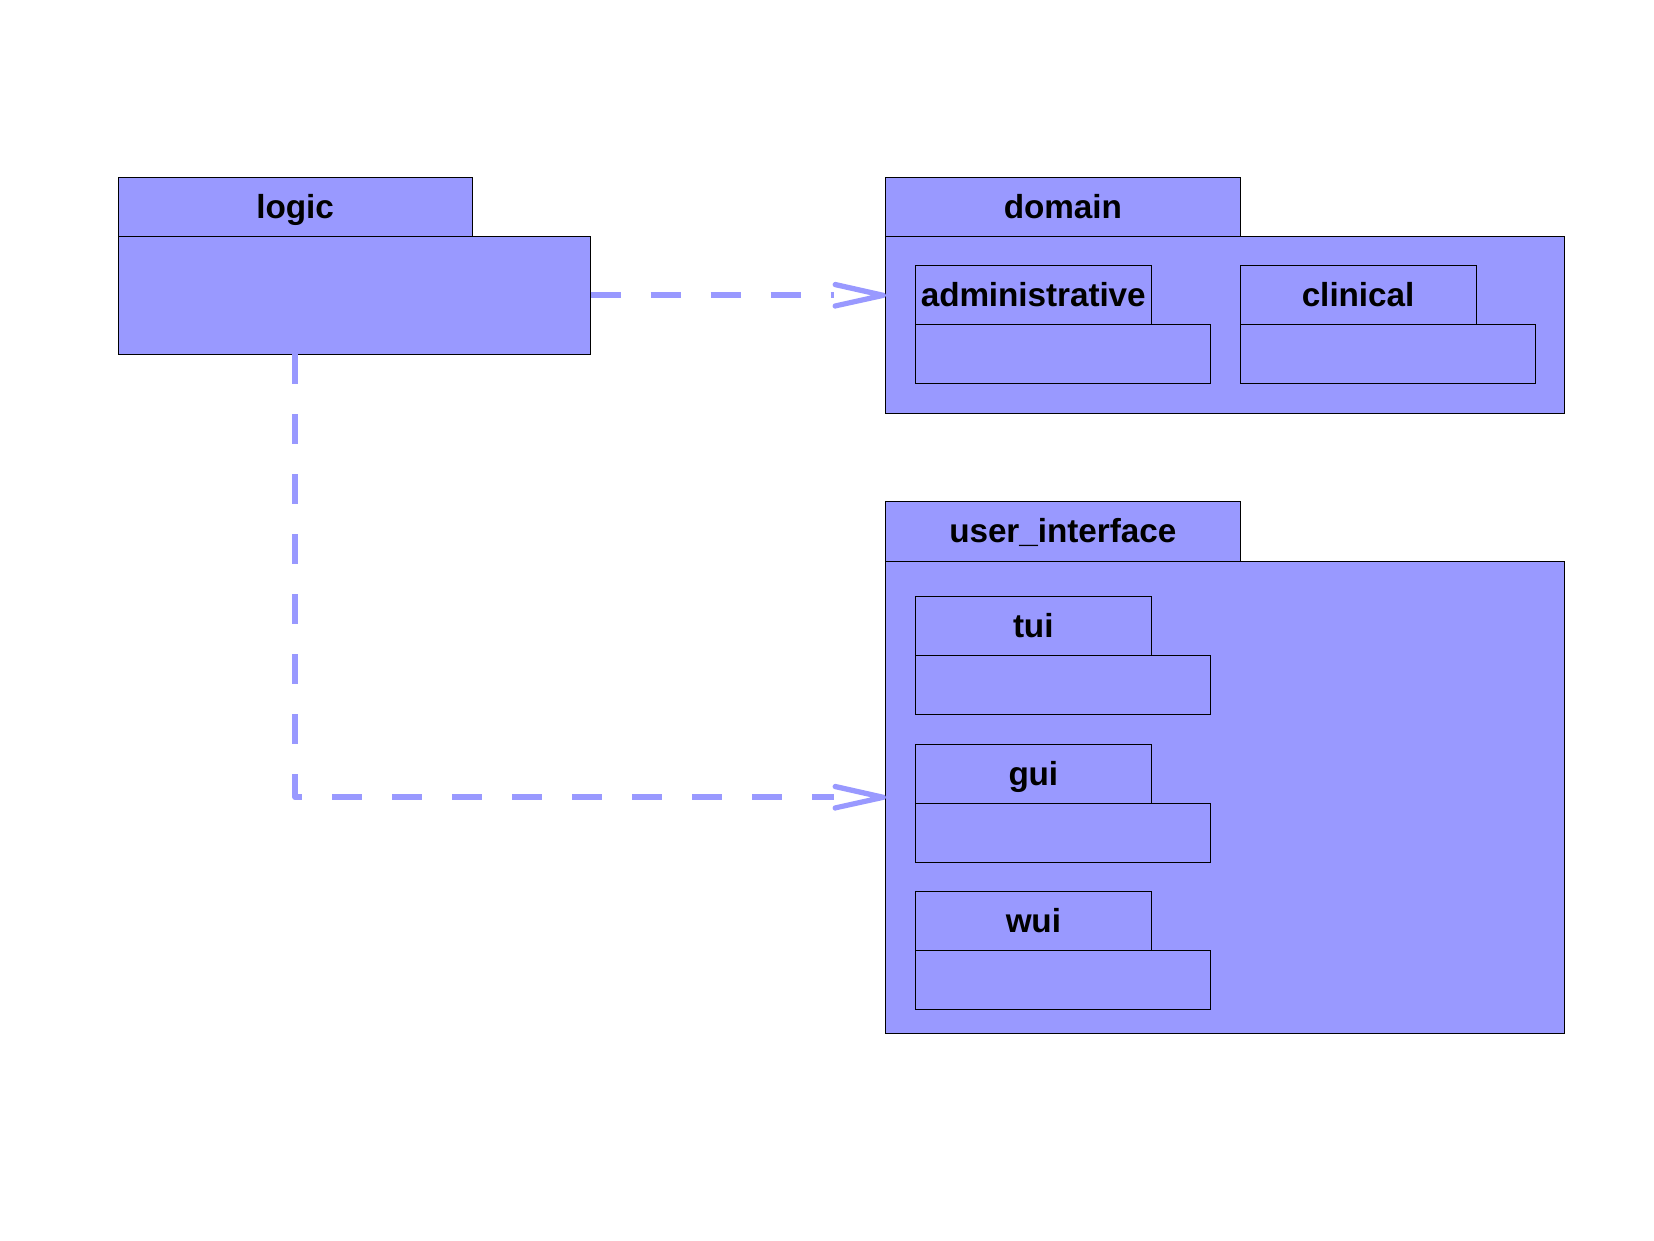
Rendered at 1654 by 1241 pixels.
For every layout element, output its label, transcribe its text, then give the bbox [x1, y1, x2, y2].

text_box gui [915, 744, 1152, 804]
text_box tui [915, 596, 1152, 656]
text_box [118, 236, 591, 355]
text_box domain [885, 177, 1241, 237]
text_box [885, 236, 1565, 414]
text_box logic [118, 177, 473, 237]
text_box clinical [1240, 265, 1477, 325]
text_box wui [915, 891, 1152, 951]
text_box [885, 561, 1565, 1034]
text_box user_interface [885, 501, 1241, 562]
text_box administrative [915, 265, 1152, 325]
